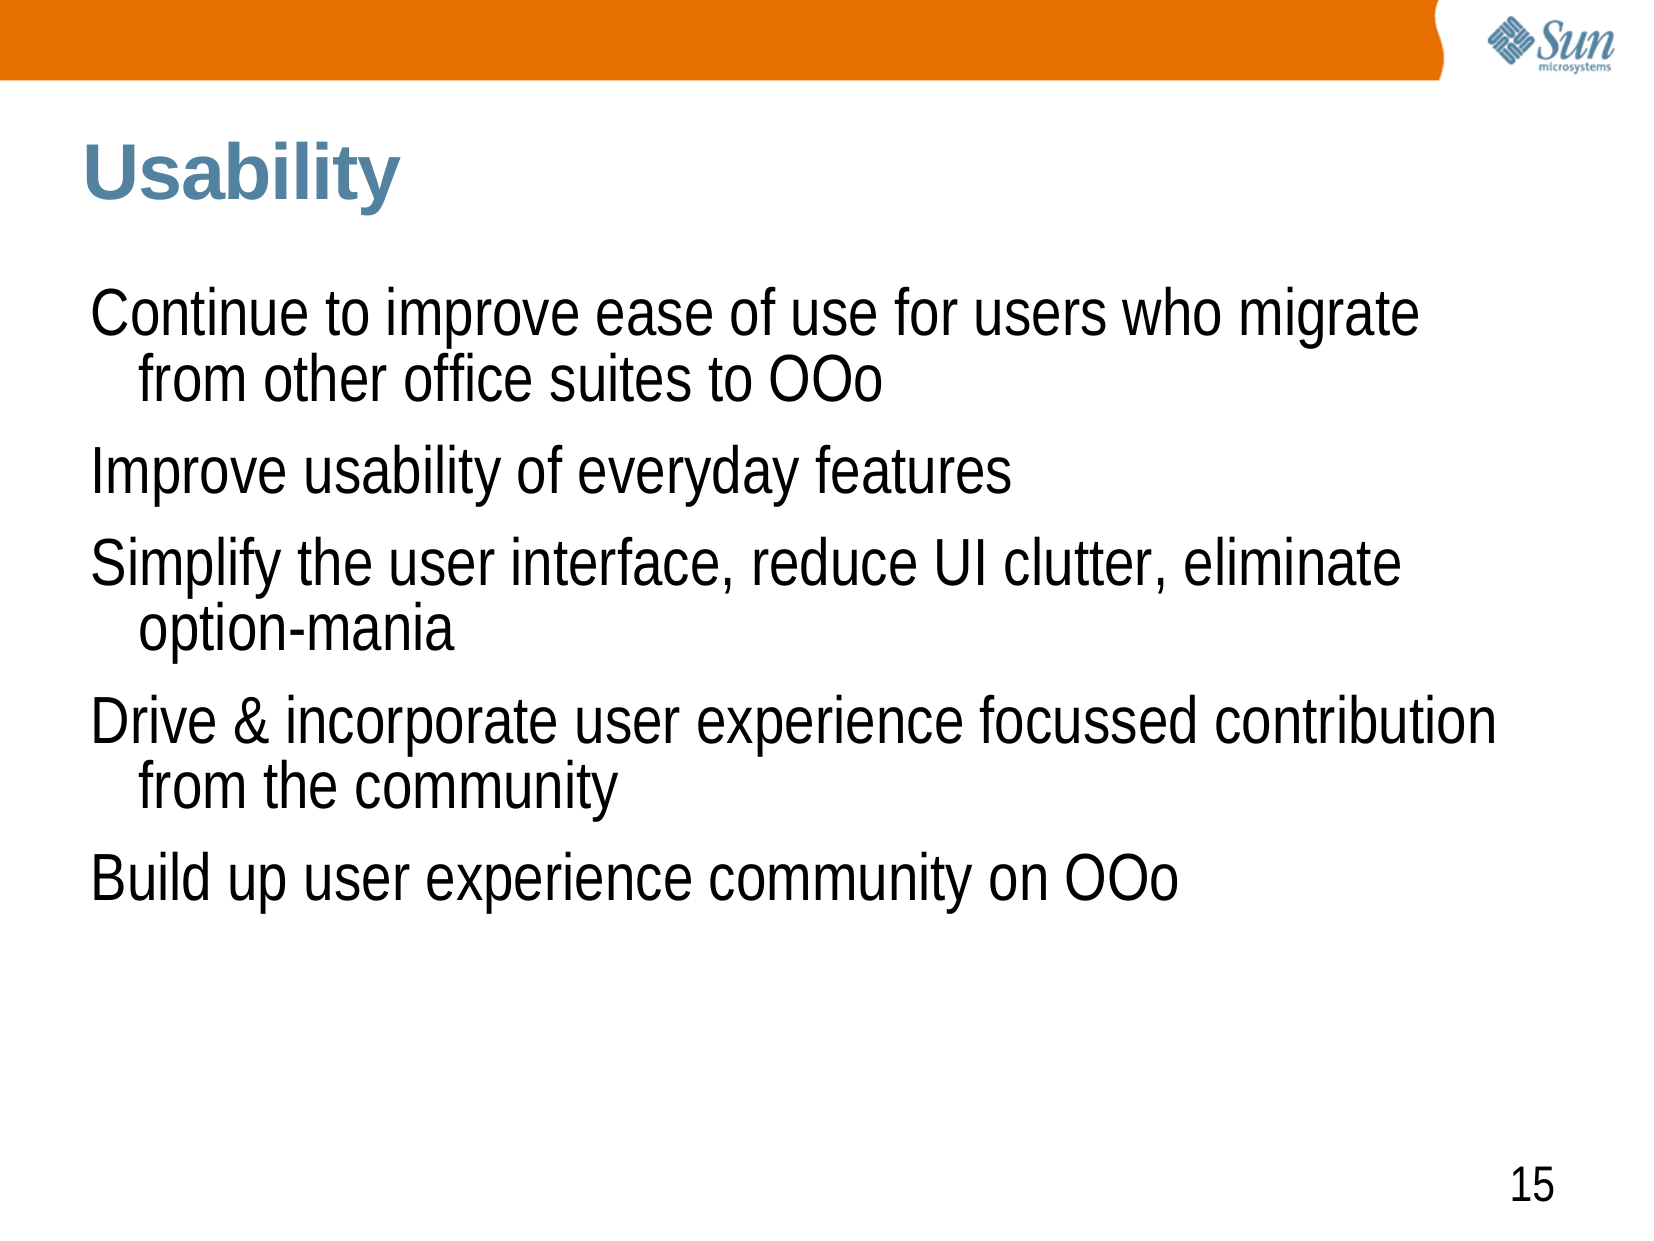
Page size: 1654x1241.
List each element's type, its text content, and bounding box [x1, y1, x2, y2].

title Usability [82, 135, 1585, 251]
list Continue to improve ease of use for users who migrate from other office suites to OOo Improve usability of everyday features Simplify the user interface, reduce UI clutter, eliminate option-mania Drive & incorporate user experience focussed contribution from the community Build up user experience community on OOo [71, 283, 1545, 1121]
picture [0, 0, 1654, 83]
